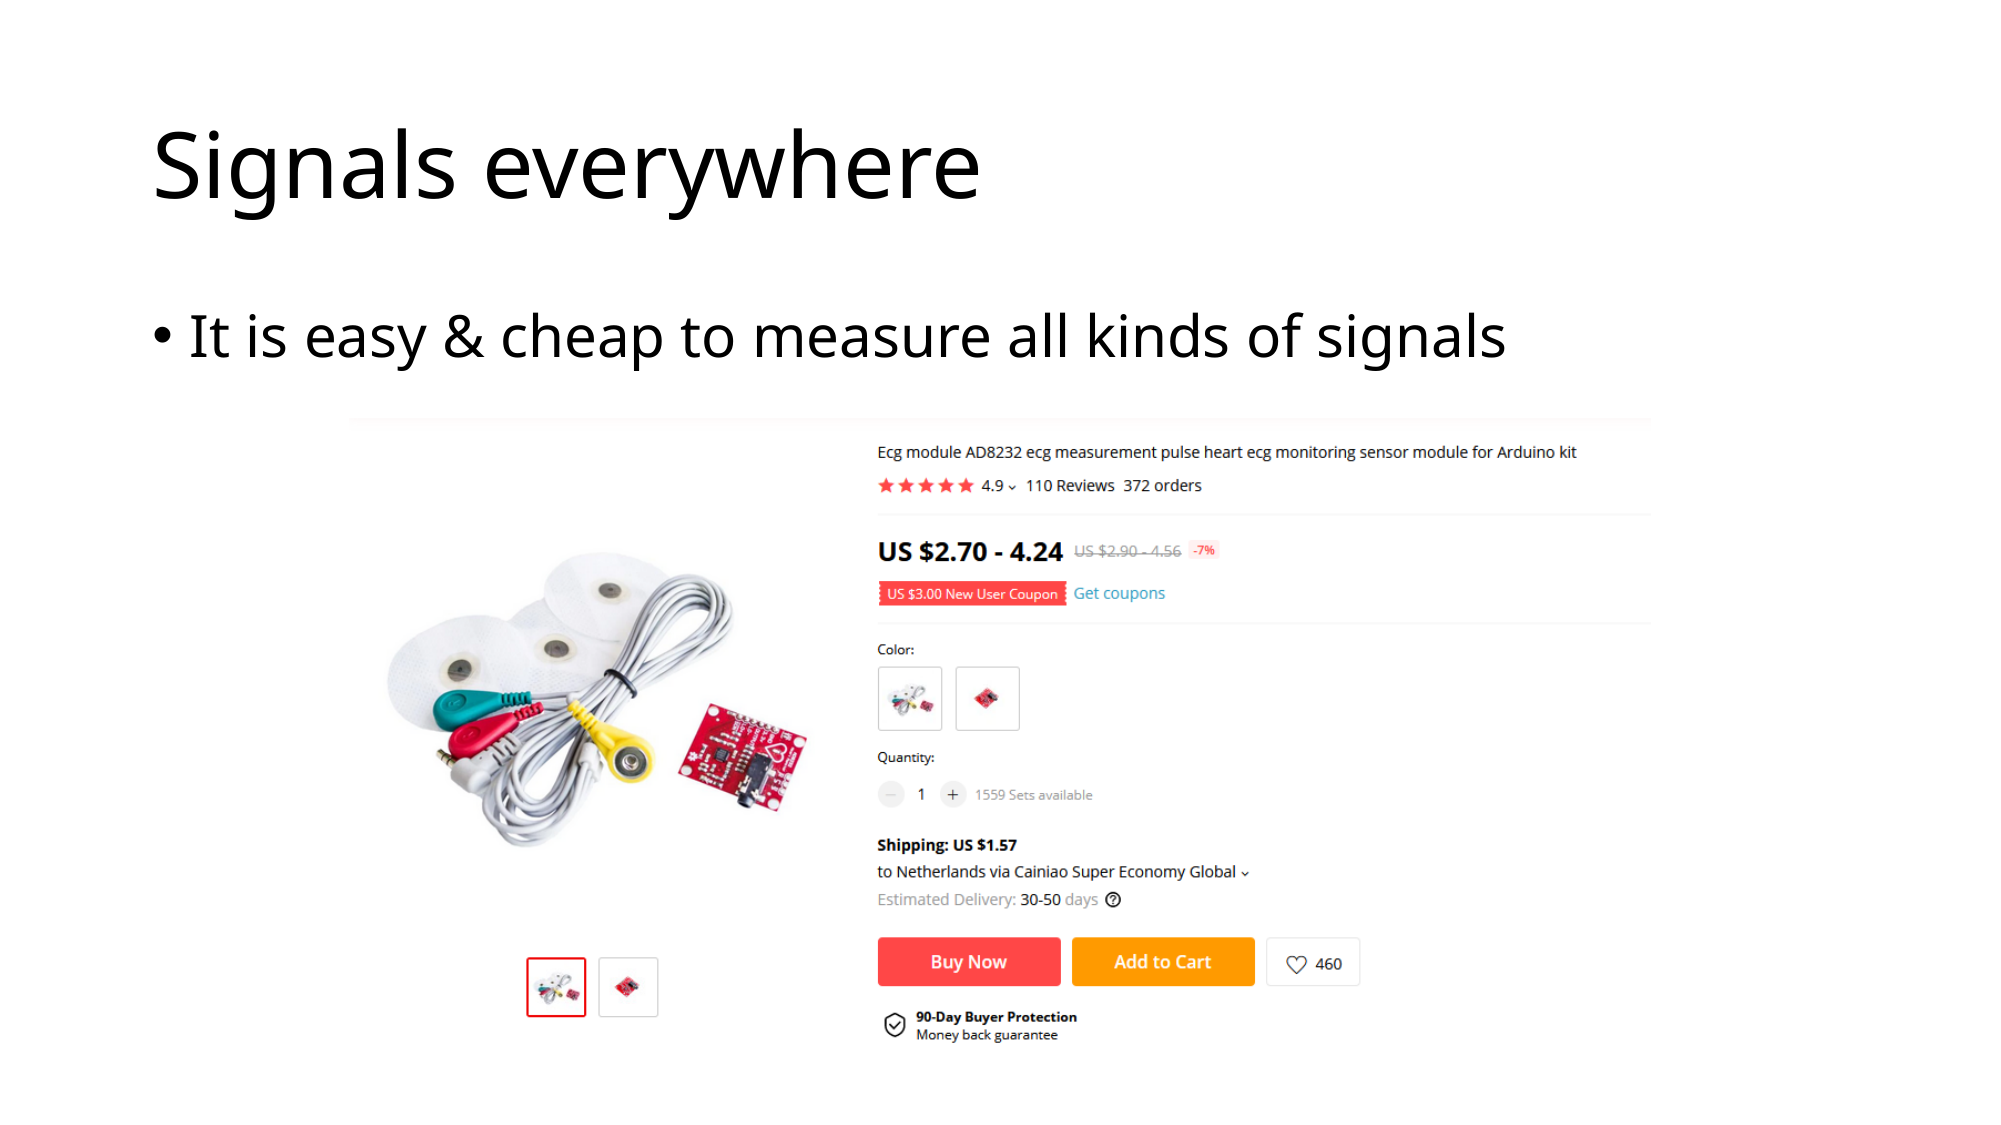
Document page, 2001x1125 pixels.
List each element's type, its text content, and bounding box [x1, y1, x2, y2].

title Signals everywhere [137, 59, 1863, 278]
picture [349, 418, 1651, 1065]
list It is easy & cheap to measure all kinds of signals [137, 299, 1863, 1014]
